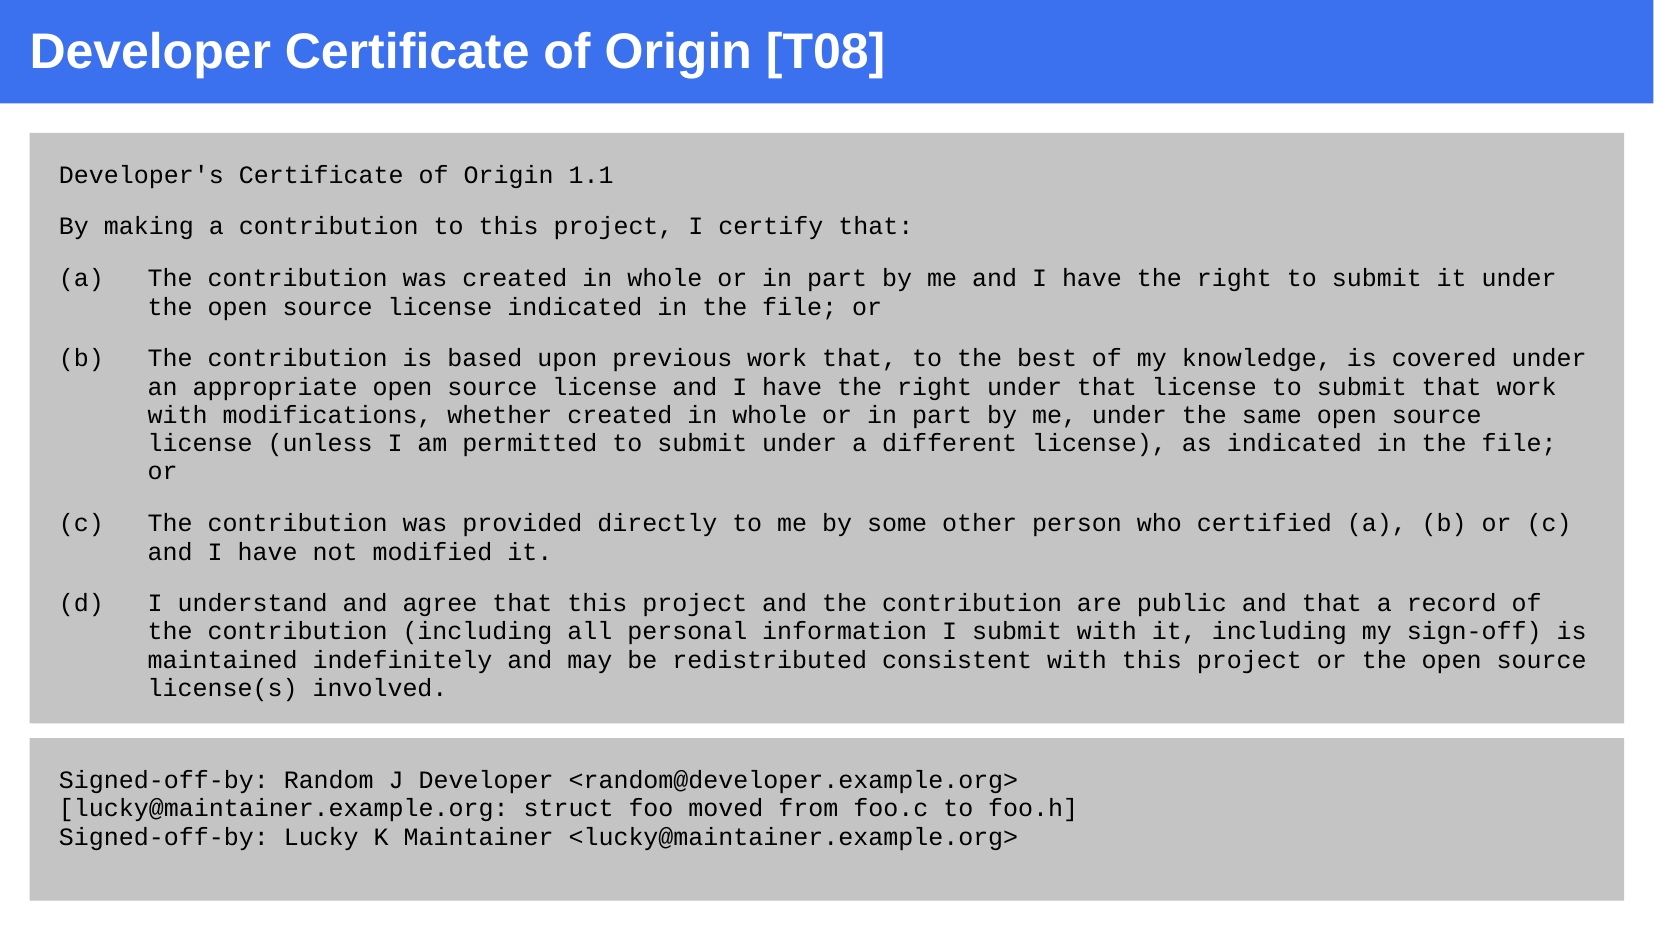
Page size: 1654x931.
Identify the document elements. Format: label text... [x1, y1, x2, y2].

list Signed-off-by: Random J Developer <random@developer.example.org> [lucky@maintainer.example.org: struct foo moved from foo.c to foo.h] Signed-off-by: Lucky K Maintainer <lucky@maintainer.example.org> [29, 738, 1625, 901]
list Developer's Certificate of Origin 1.1 By making a contribution to this project, I certify that: (a) The contribution was created in whole or in part by me and I have the right to submit it under the open source license indicated in the file; or (b) The contribution is based upon previous work that, to the best of my knowledge, is covered under an appropriate open source license and I have the right under that license to submit that work with modifications, whether created in whole or in part by me, under the same open source license (unless I am permitted to submit under a different license), as indicated in the file; or (c) The contribution was provided directly to me by some other person who certified (a), (b) or (c) and I have not modified it. (d) I understand and agree that this project and the contribution are public and that a record of the contribution (including all personal information I submit with it, including my sign-off) is maintained indefinitely and may be redistributed consistent with this project or the open source license(s) involved. [29, 132, 1625, 724]
title Developer Certificate of Origin [T08] [0, 0, 1654, 104]
